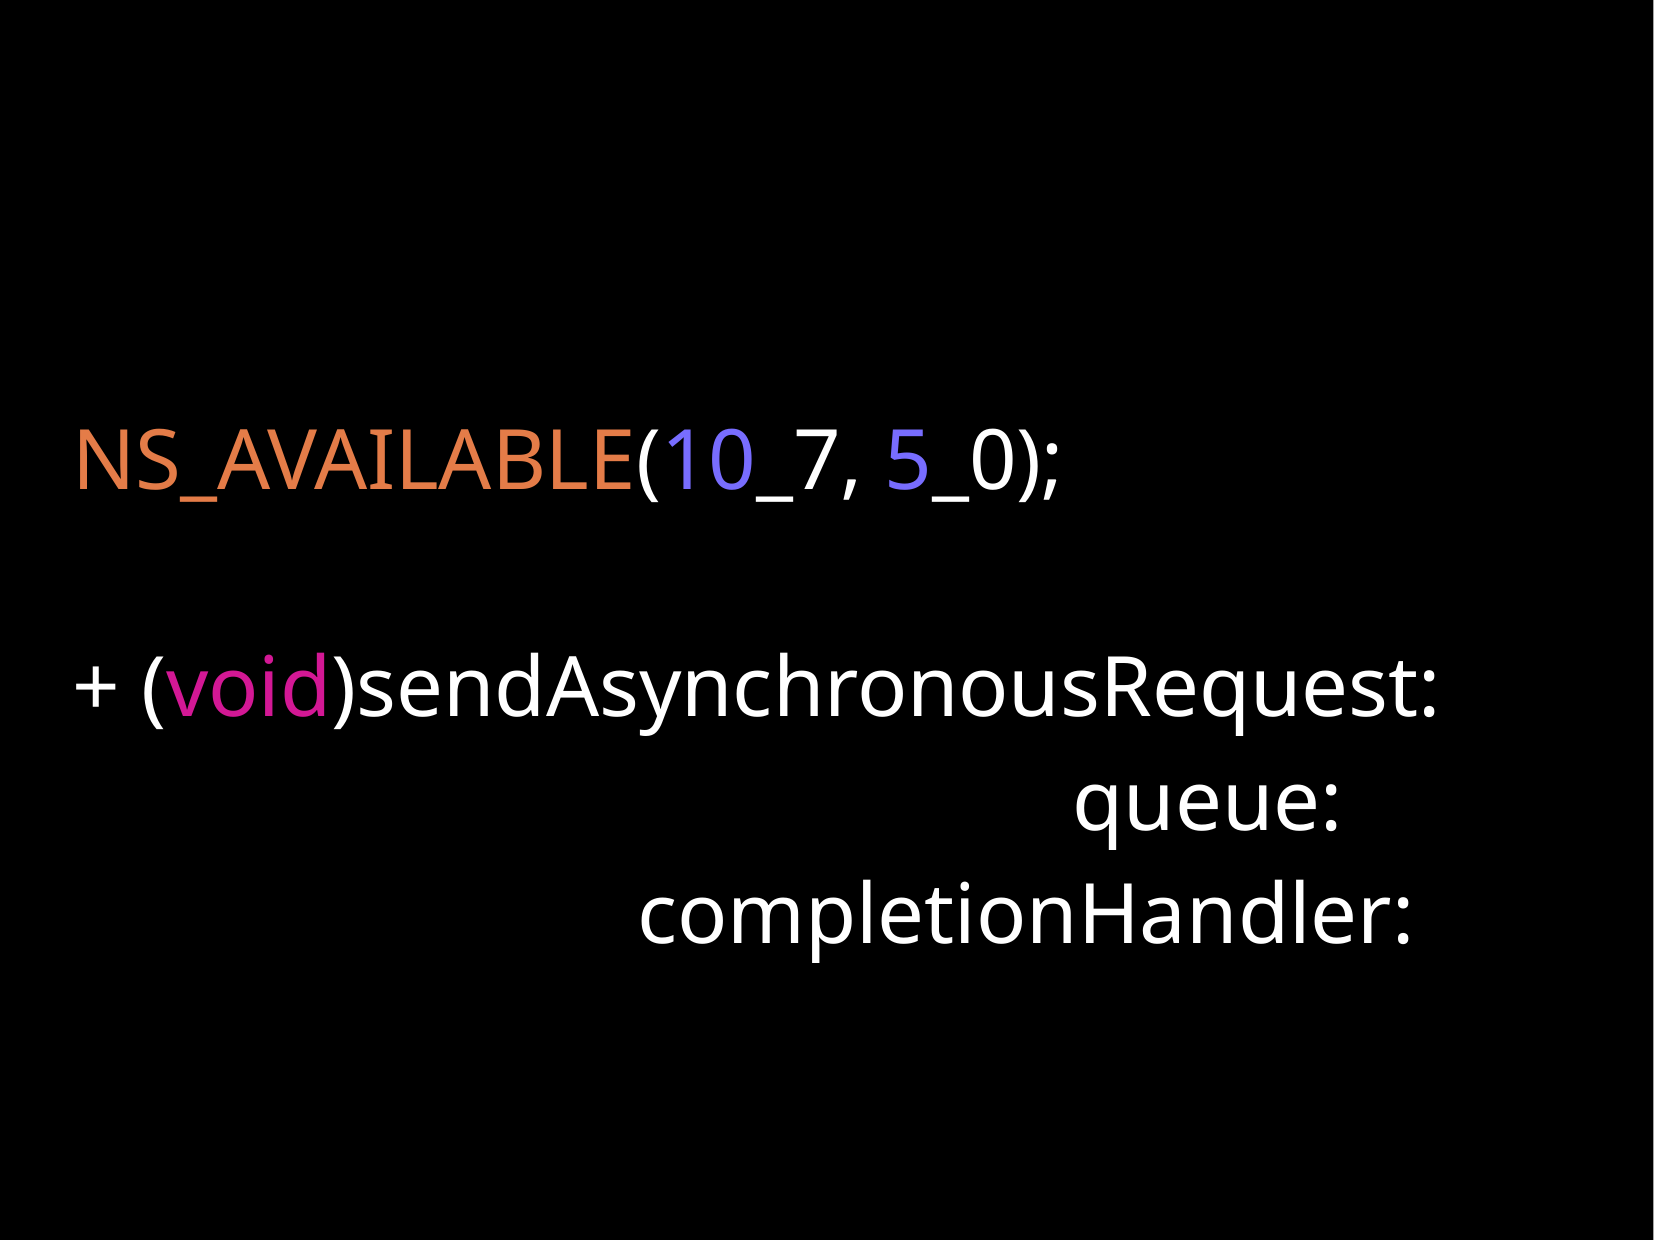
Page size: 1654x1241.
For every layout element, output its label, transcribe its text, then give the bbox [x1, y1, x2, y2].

text_box NS_AVAILABLE(10_7, 5_0); + (void)sendAsynchronousRequest: queue: completionHandler: [57, 393, 1599, 1241]
